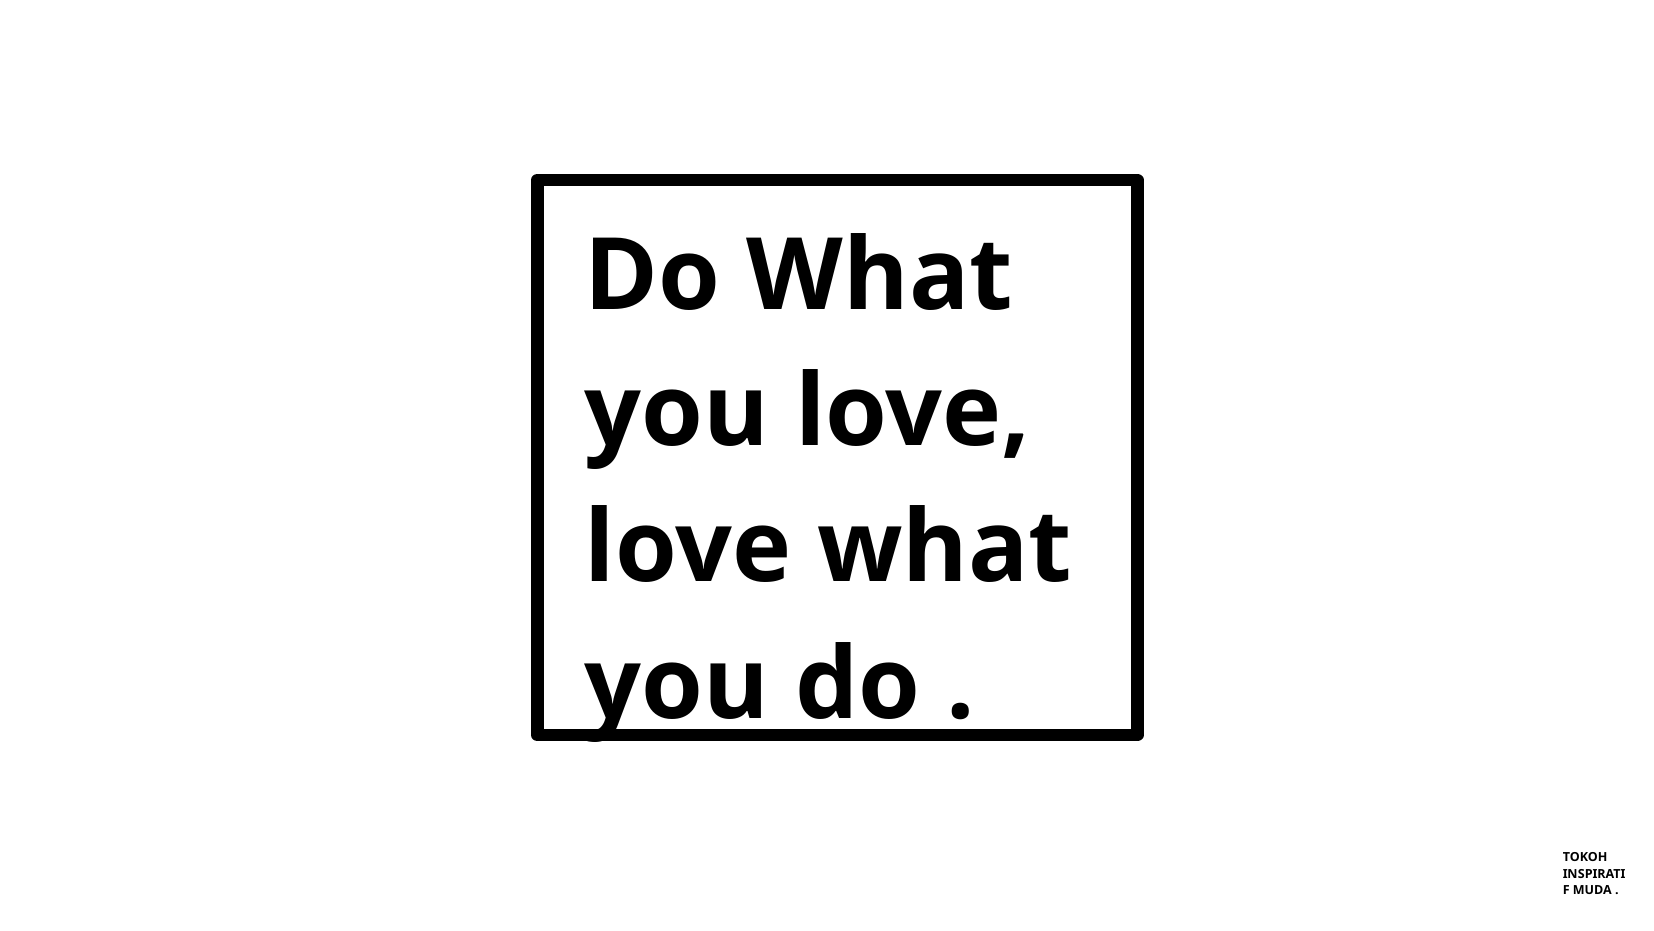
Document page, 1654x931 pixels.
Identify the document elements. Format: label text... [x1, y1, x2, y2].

text_box Do What you love, love what you do . [570, 195, 1111, 713]
text_box TOKOH INSPIRATIF MUDA . [1548, 840, 1642, 917]
